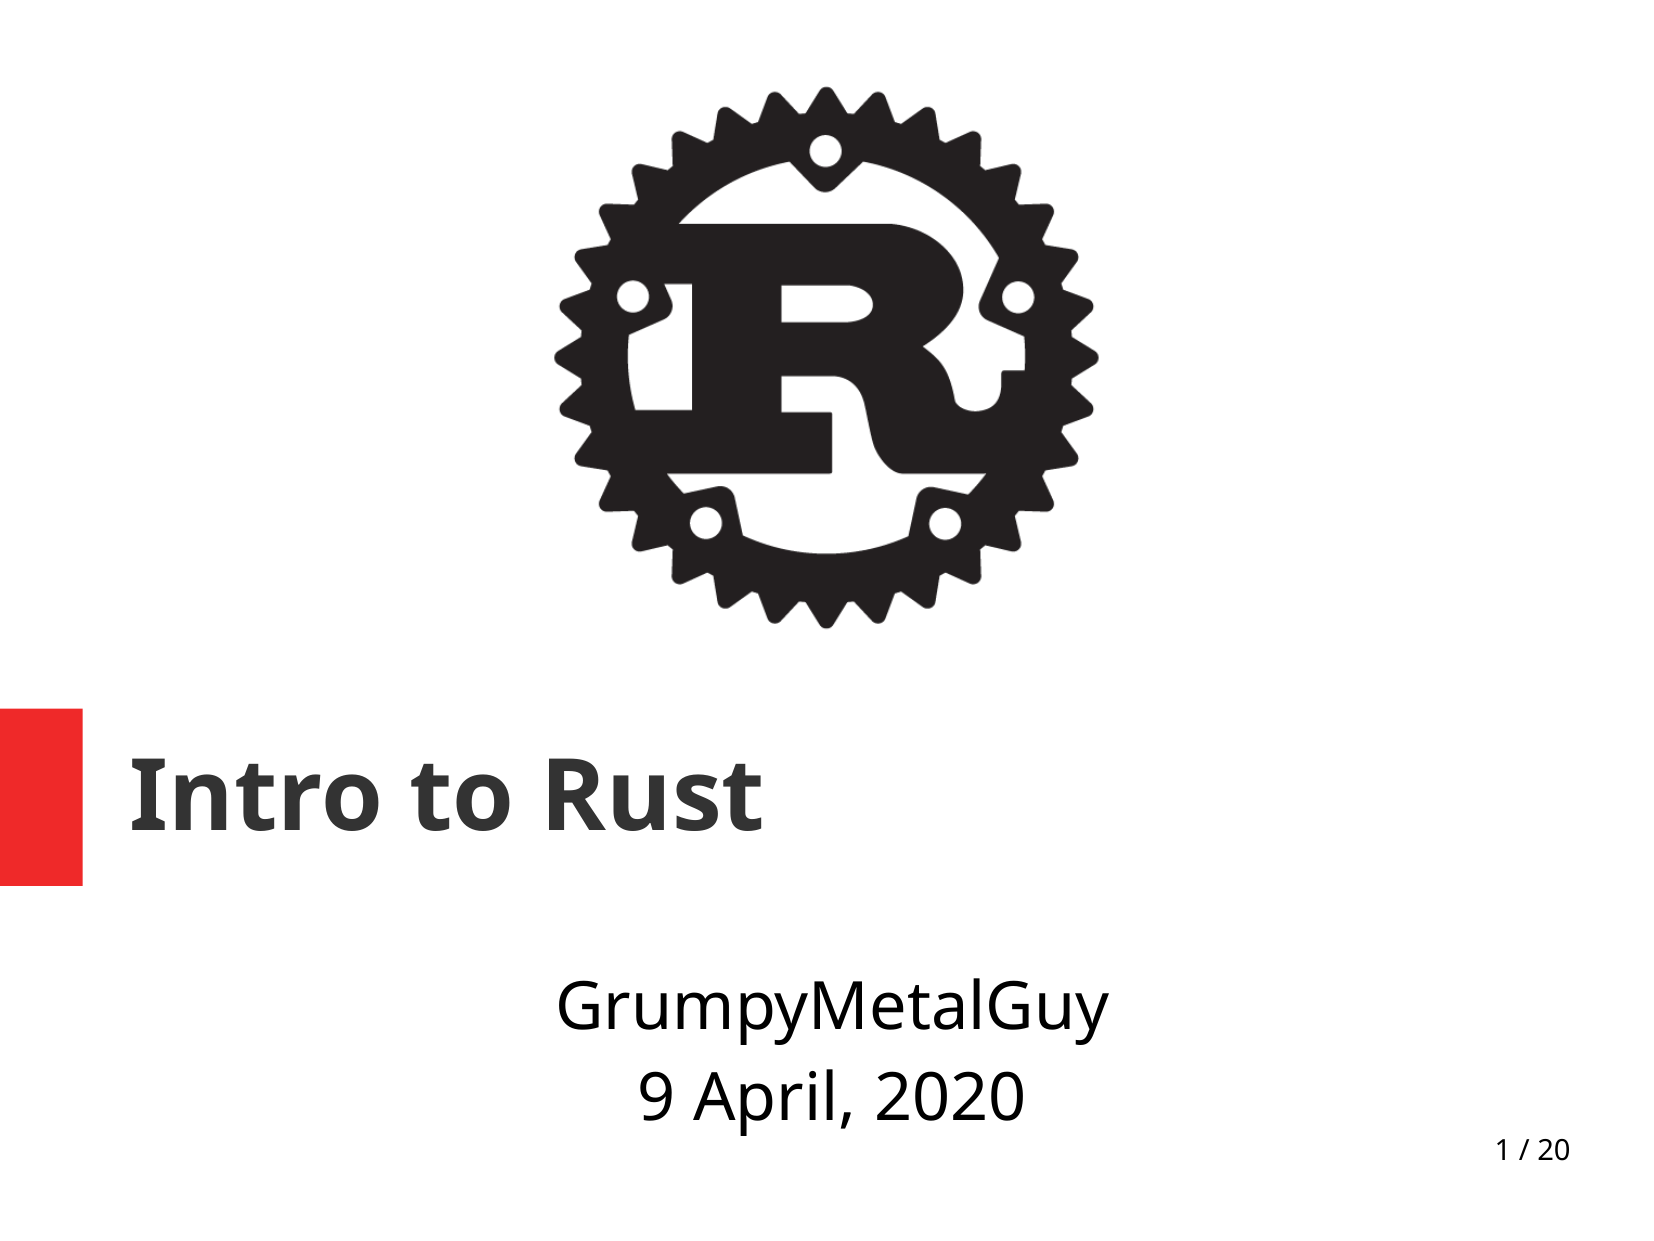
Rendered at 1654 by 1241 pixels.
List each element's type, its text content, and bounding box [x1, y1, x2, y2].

title Intro to Rust [129, 655, 1536, 928]
subtitle GrumpyMetalGuy 9 April, 2020 [129, 958, 1536, 1140]
picture [549, 83, 1104, 638]
